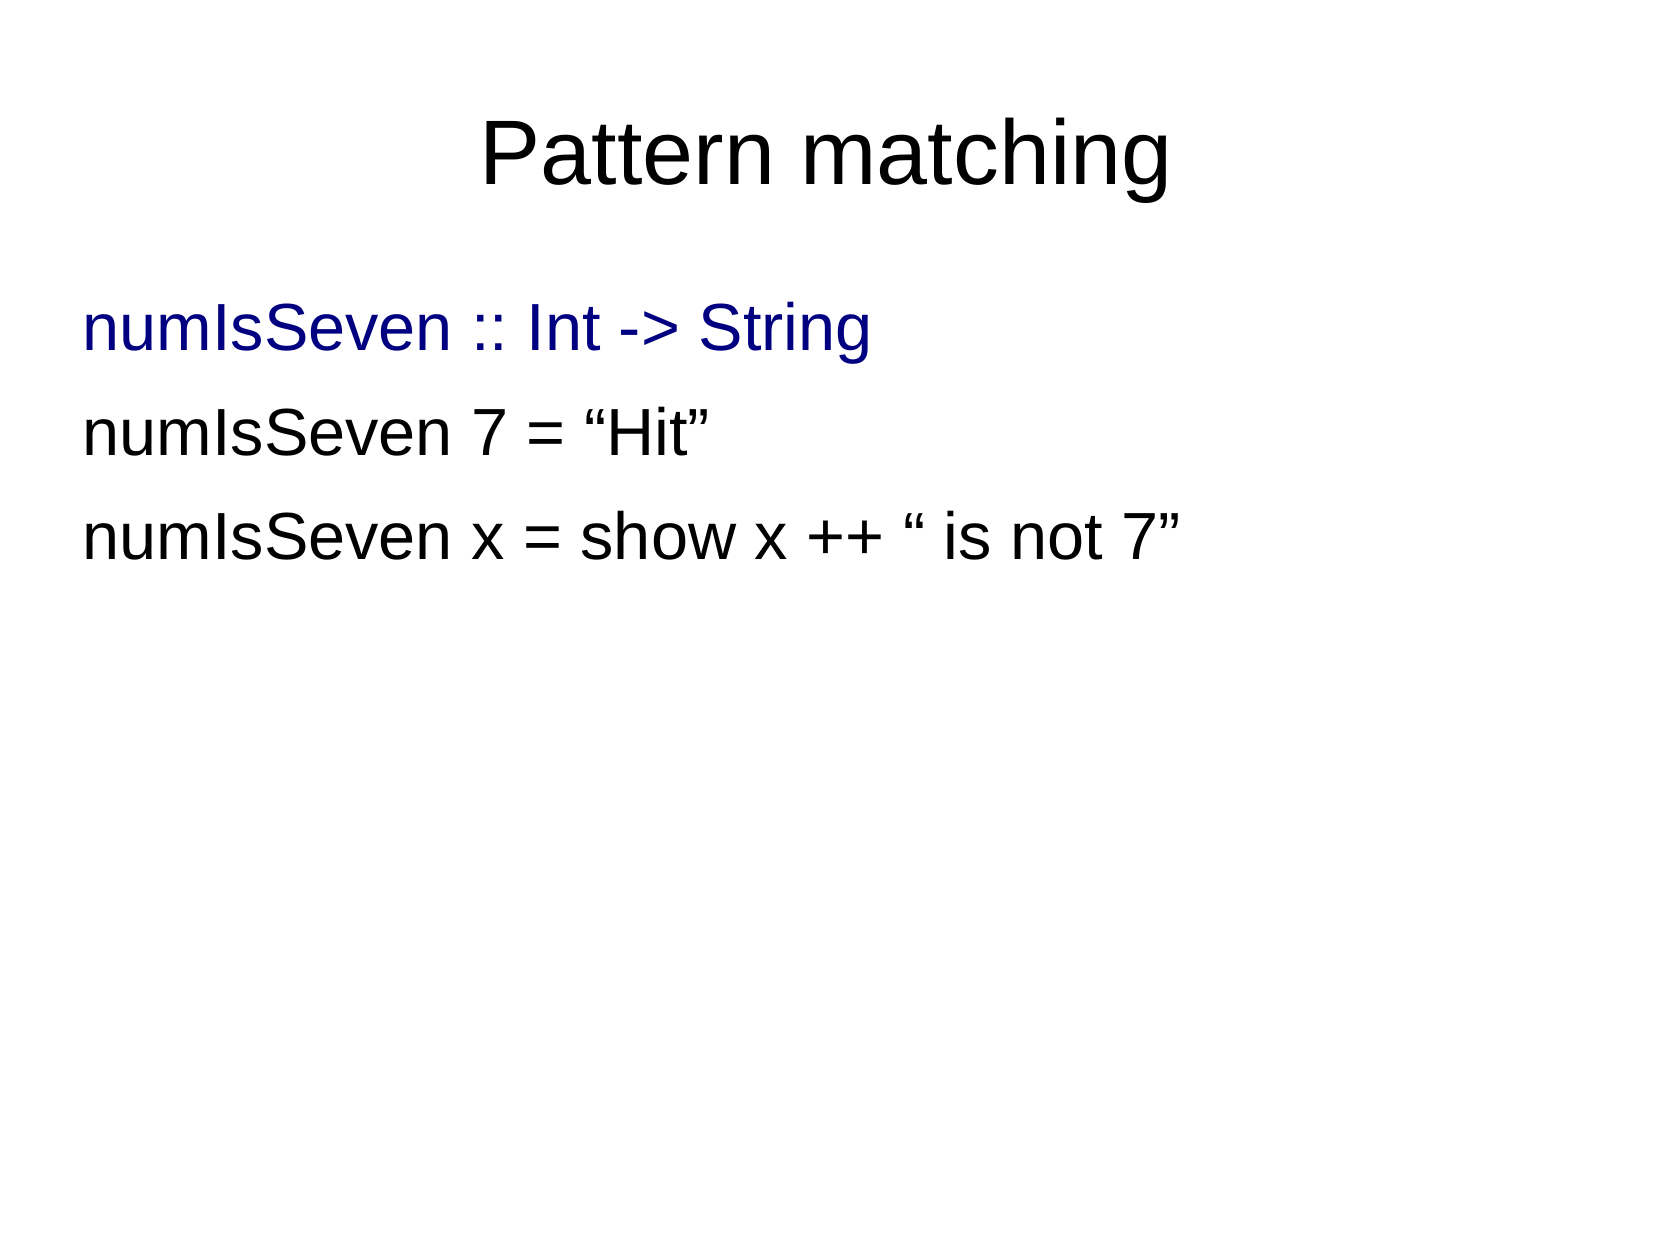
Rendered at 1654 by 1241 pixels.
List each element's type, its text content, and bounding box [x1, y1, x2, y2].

list numIsSeven :: Int -> String numIsSeven 7 = “Hit” numIsSeven x = show x ++ “ is not 7” [82, 290, 1571, 1094]
title Pattern matching [82, 56, 1571, 250]
